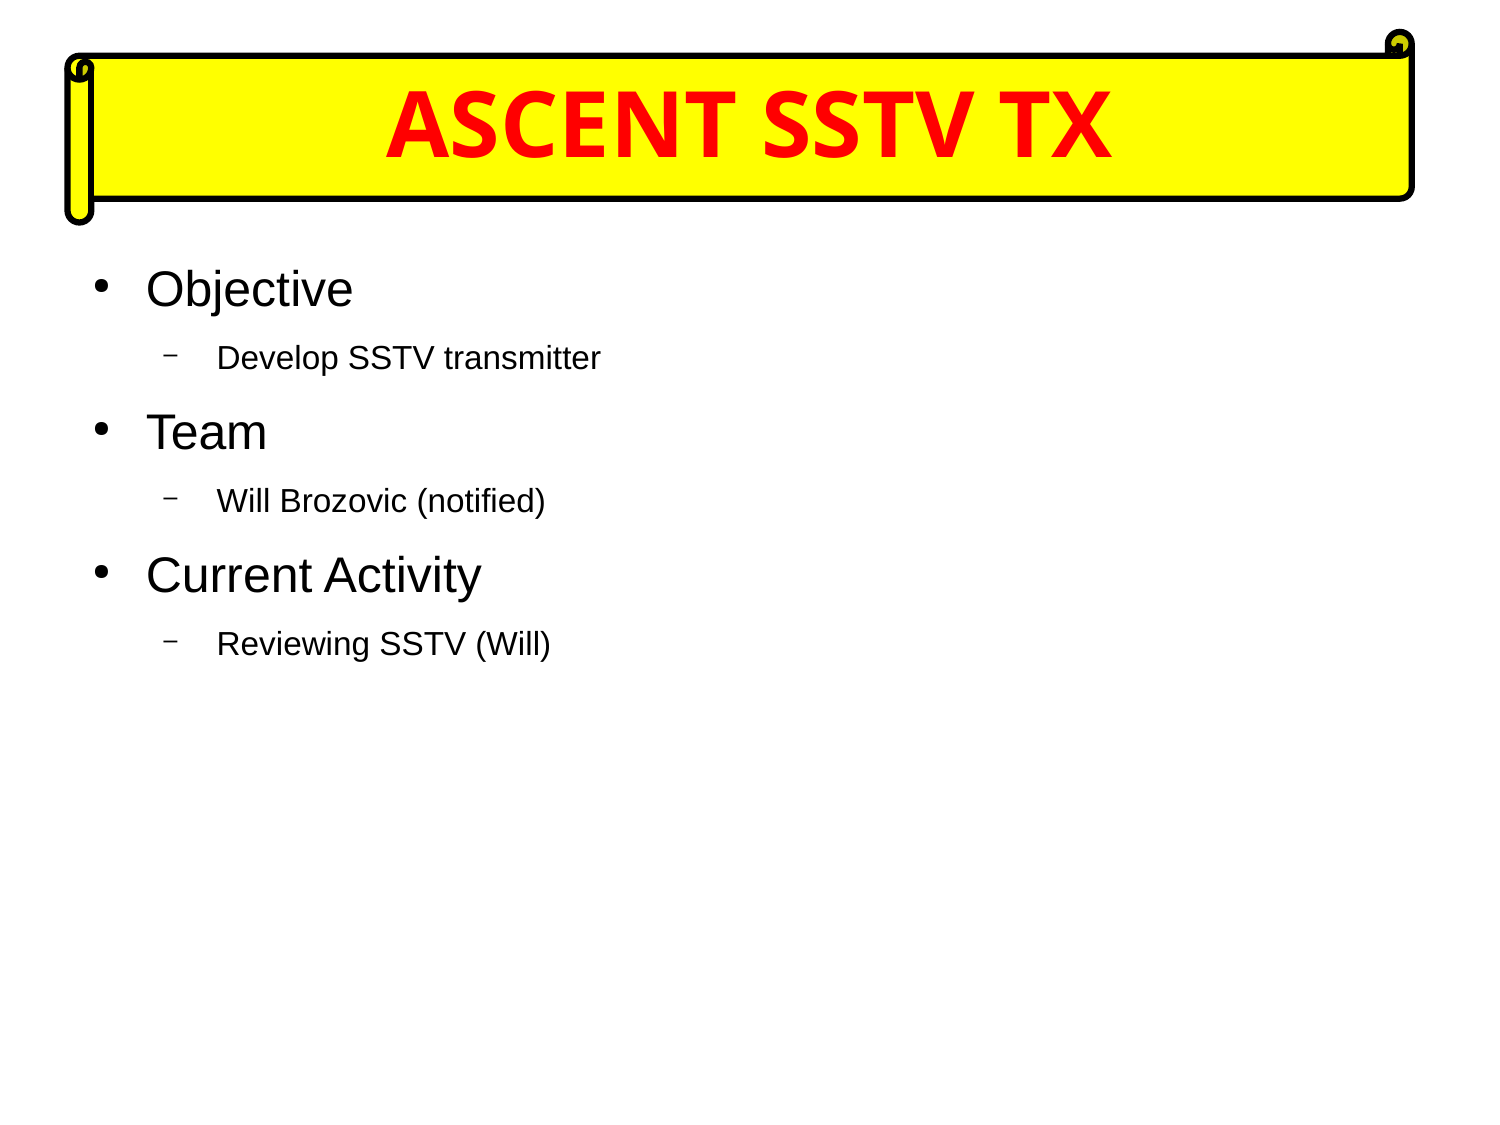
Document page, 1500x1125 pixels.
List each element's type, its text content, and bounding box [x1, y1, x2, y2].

text_box [67, 184, 1412, 223]
text_box [72, 31, 1412, 58]
list Objective Develop SSTV transmitter Team Will Brozovic (notified) Current Activity Reviewing SSTV (Will) [75, 263, 1425, 916]
text_box ASCENT SSTV TX [0, 58, 1500, 184]
